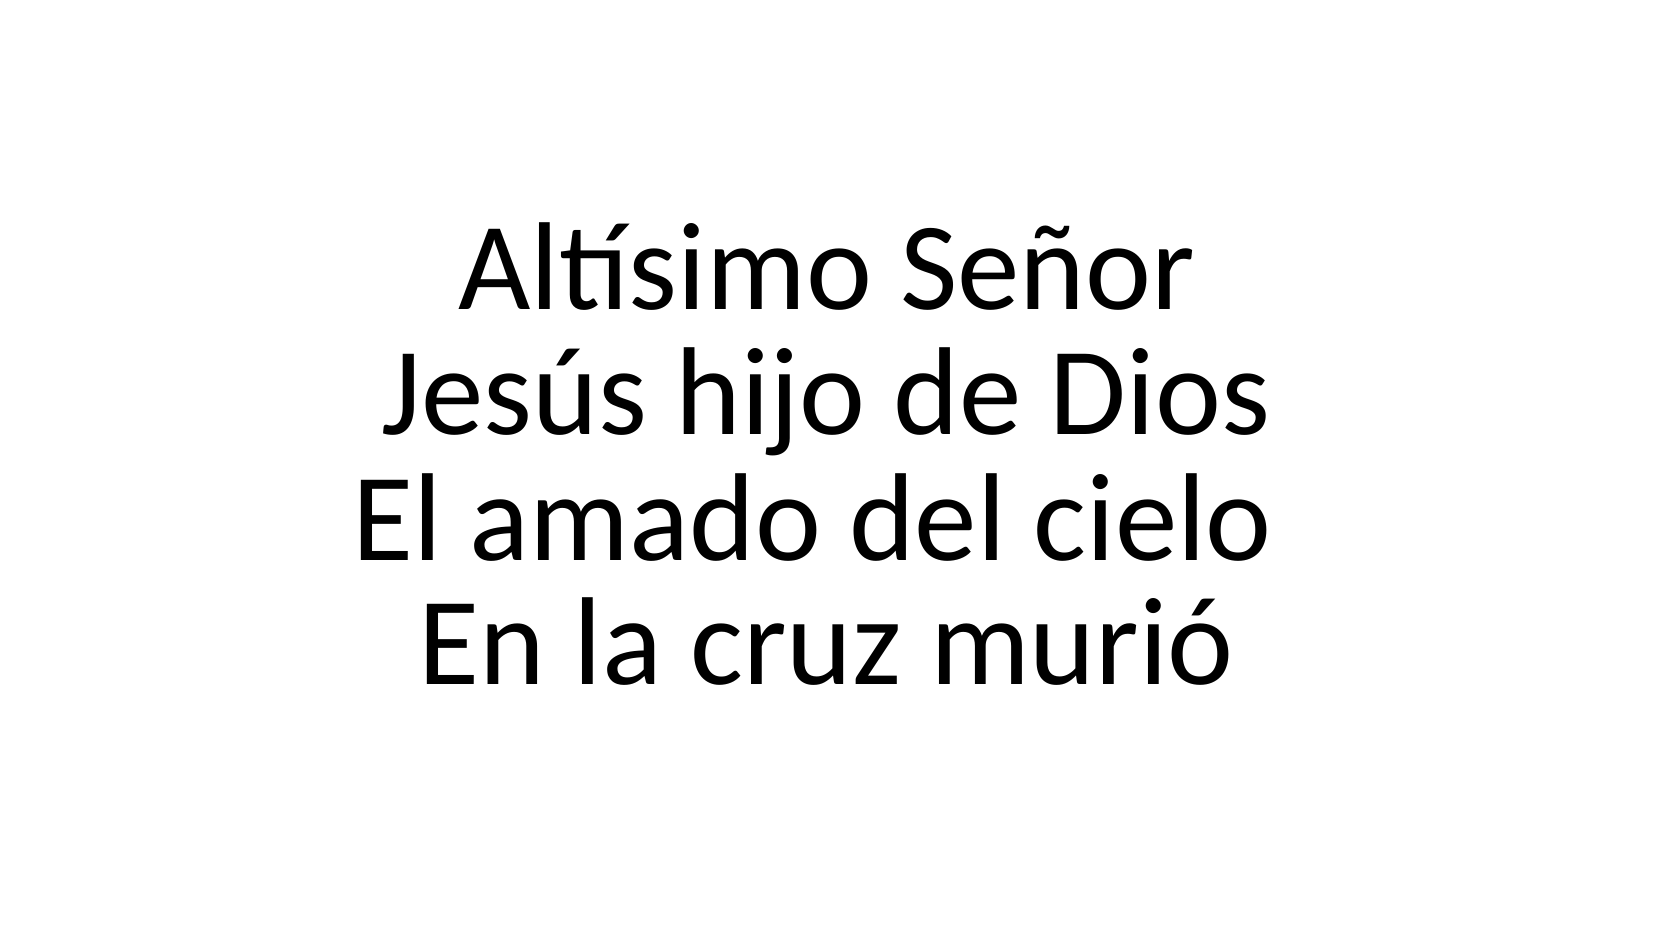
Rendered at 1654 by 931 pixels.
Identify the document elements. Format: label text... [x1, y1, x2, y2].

title Altísimo Señor Jesús hijo de Dios El amado del cielo En la cruz murió [0, 0, 1654, 931]
